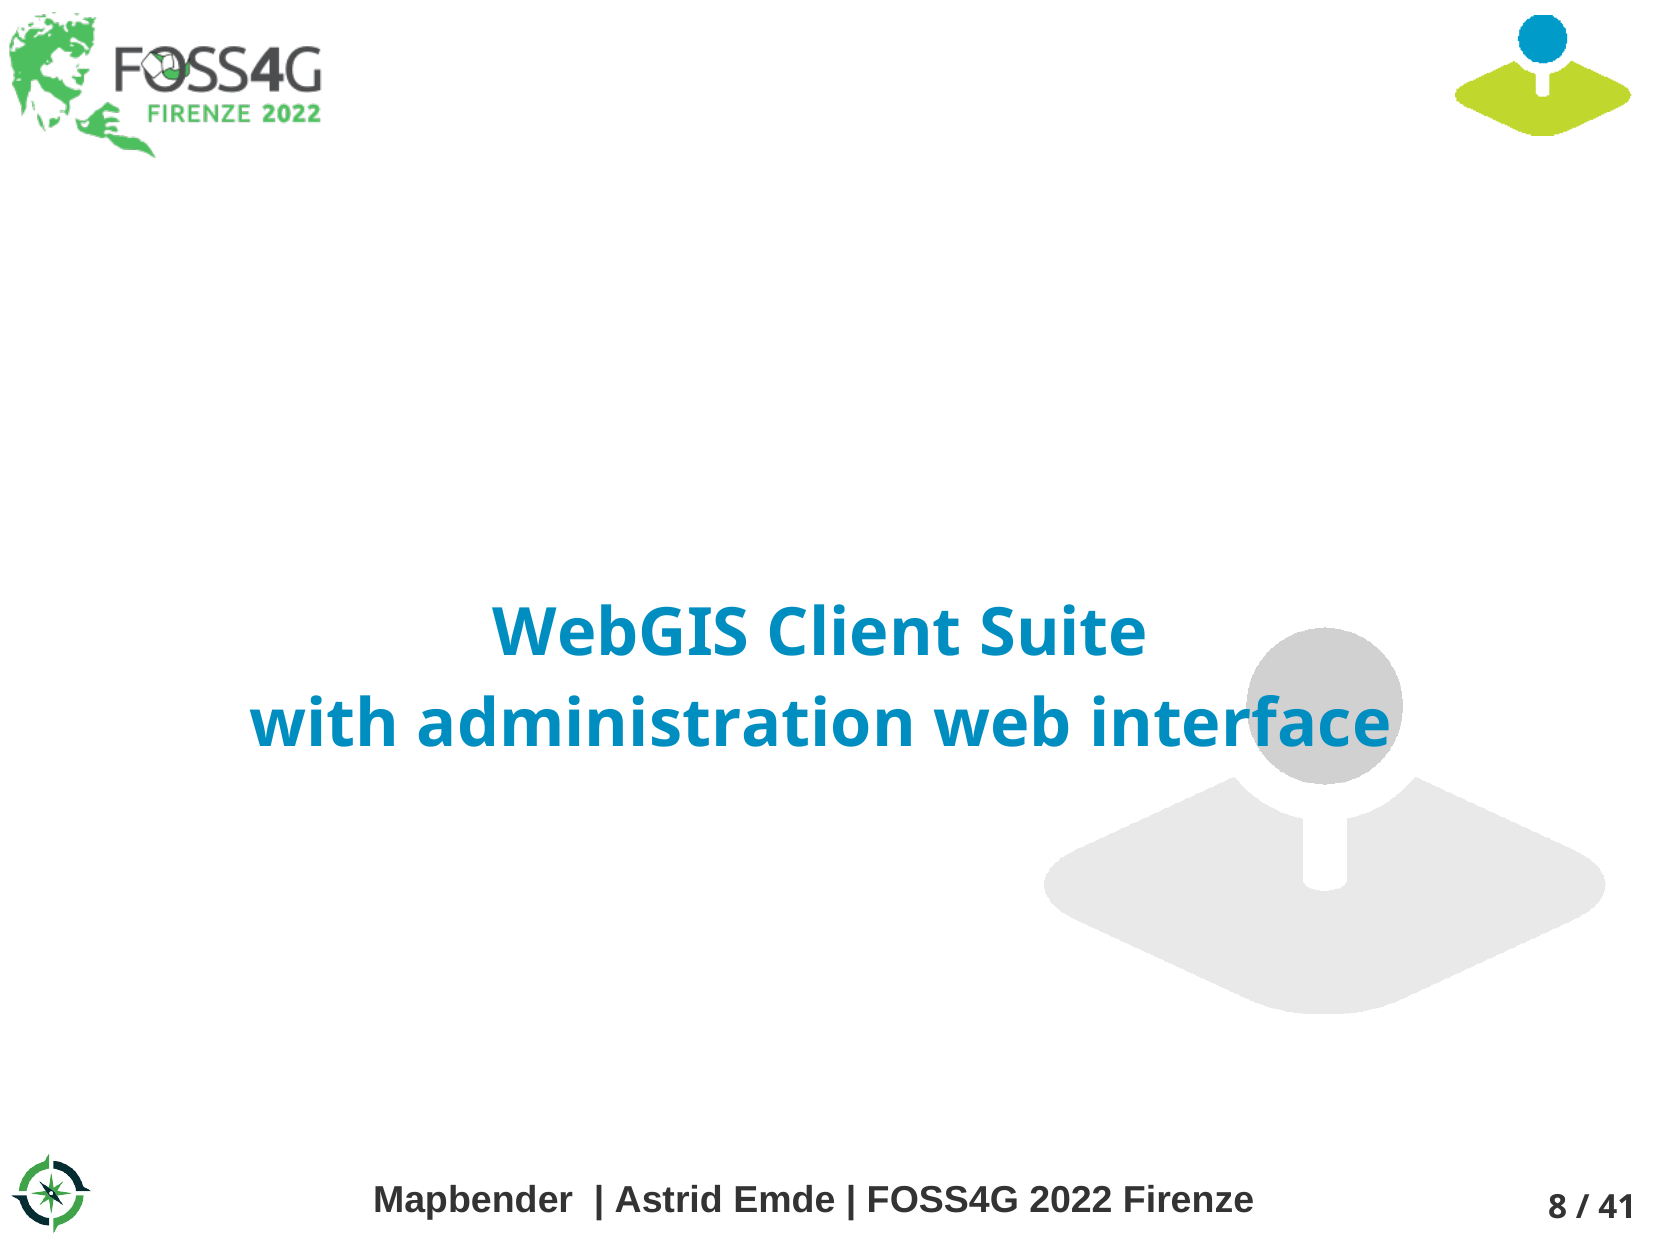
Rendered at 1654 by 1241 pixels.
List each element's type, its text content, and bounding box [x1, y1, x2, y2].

subtitle WebGIS Client Suite with administration web interface [76, 177, 1565, 1173]
picture [1455, 15, 1633, 136]
picture [10, 1152, 92, 1234]
picture [0, 12, 376, 158]
